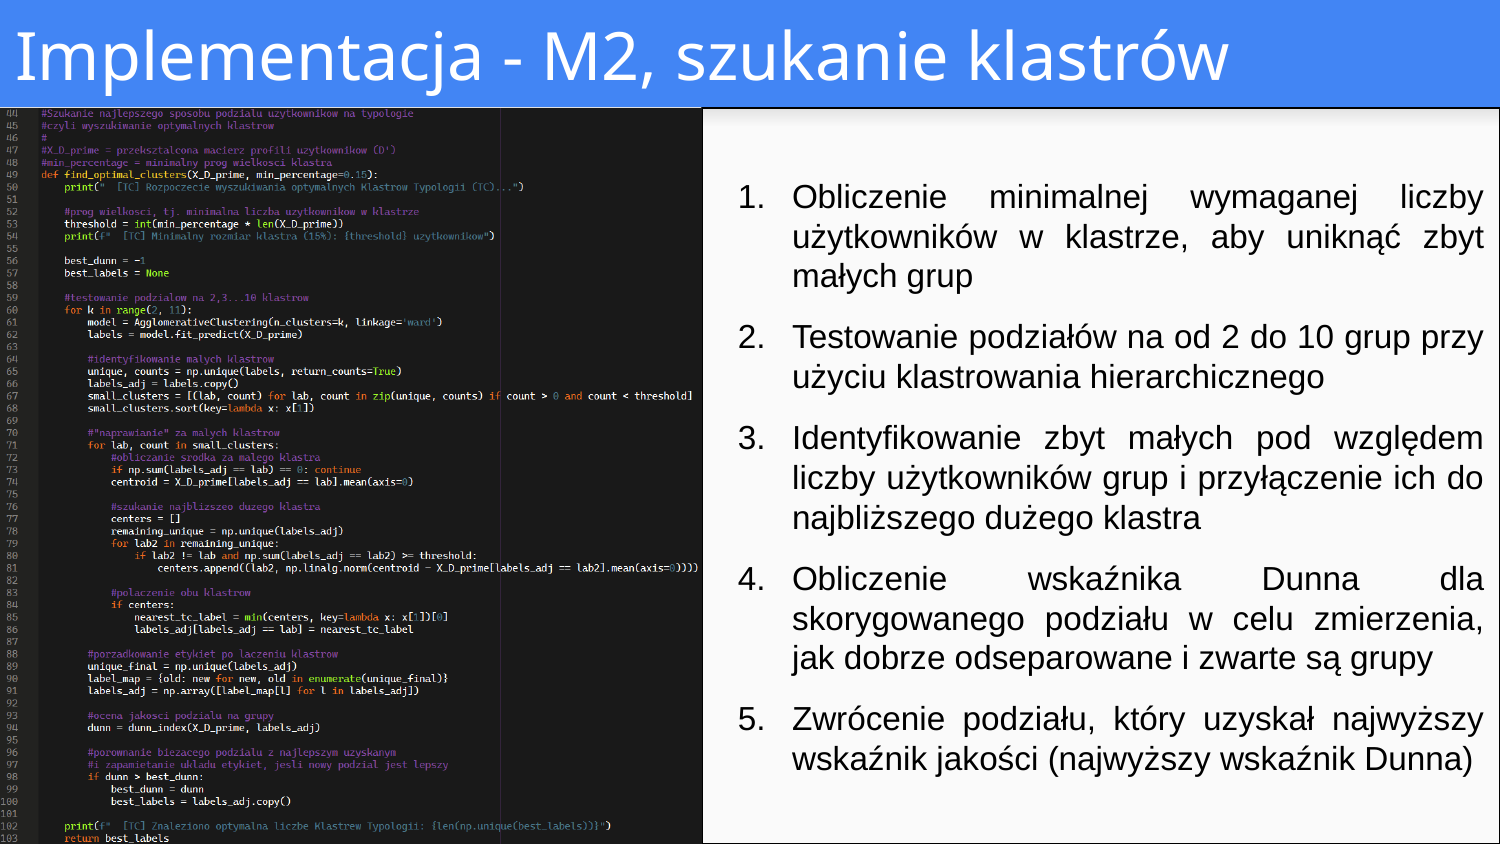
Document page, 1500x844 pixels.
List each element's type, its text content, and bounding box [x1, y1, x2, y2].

picture [0, 108, 702, 844]
text_box Obliczenie minimalnej wymaganej liczby użytkowników w klastrze, aby uniknąć zbyt małych grup Testowanie podziałów na od 2 do 10 grup przy użyciu klastrowania hierarchicznego Identyfikowanie zbyt małych pod względem liczby użytkowników grup i przyłączenie ich do najbliższego dużego klastra Obliczenie wskaźnika Dunna dla skorygowanego podziału w celu zmierzenia, jak dobrze odseparowane i zwarte są grupy Zwrócenie podziału, który uzyskał najwyższy wskaźnik jakości (najwyższy wskaźnik Dunna) [702, 108, 1500, 844]
title Implementacja - M2, szukanie klastrów [0, 0, 1448, 108]
